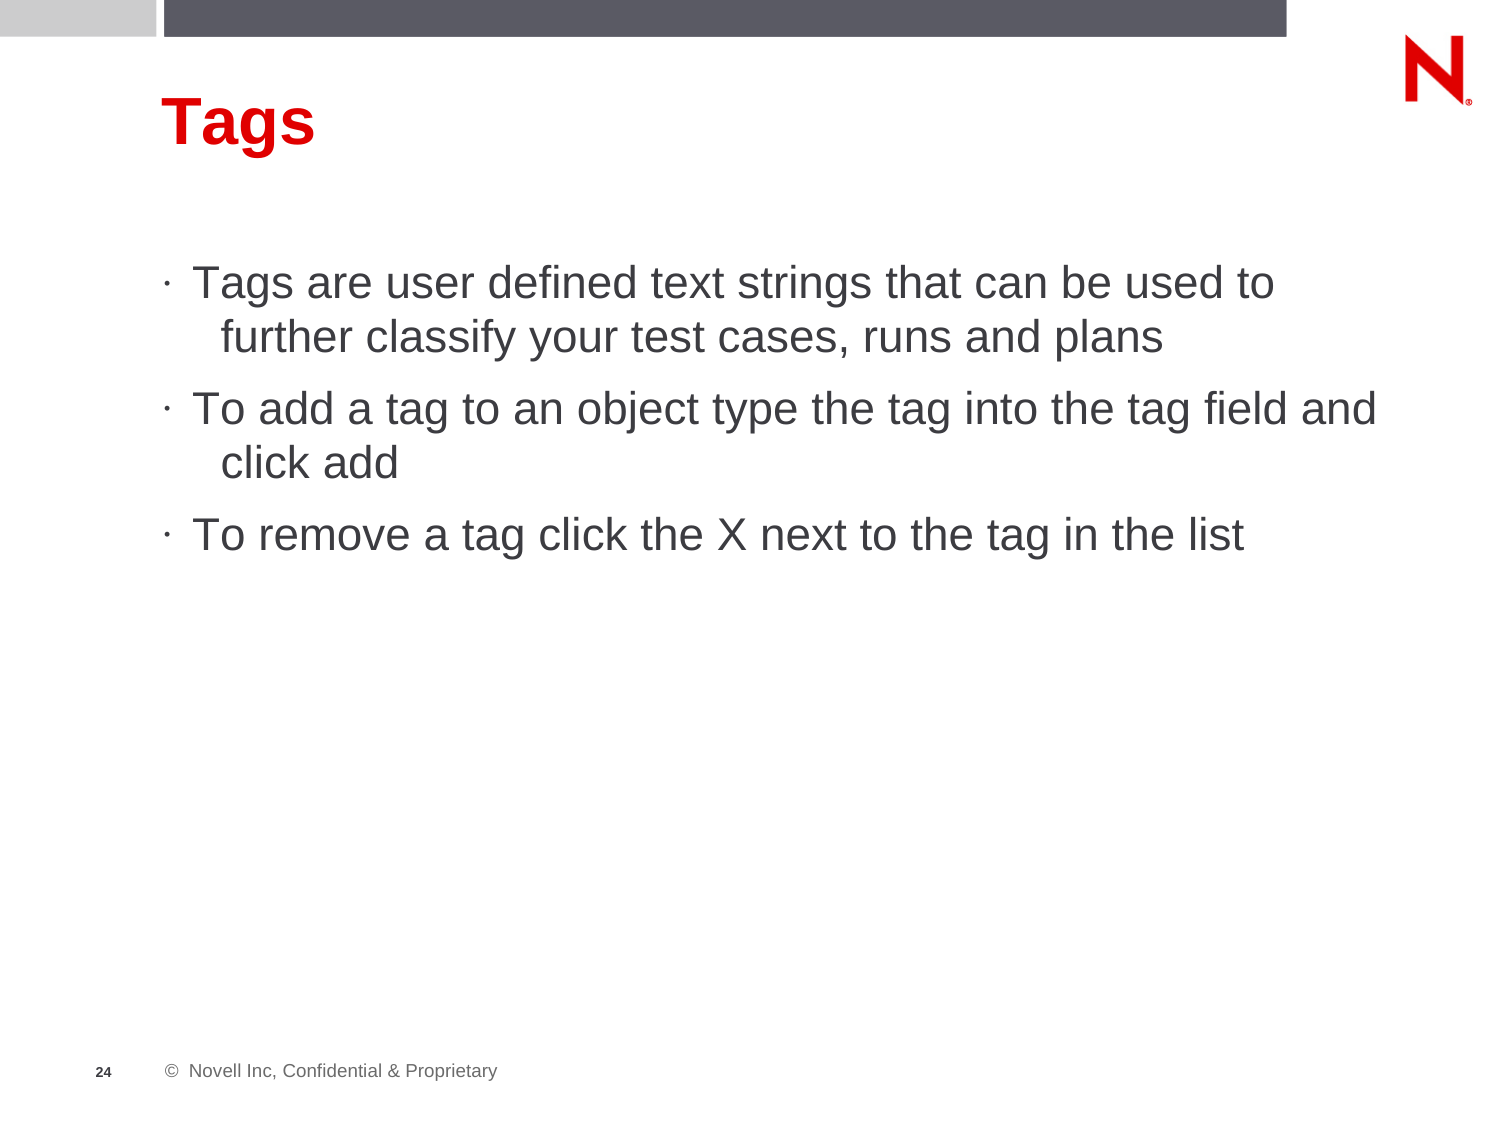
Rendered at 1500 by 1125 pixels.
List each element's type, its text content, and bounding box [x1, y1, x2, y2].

list Tags are user defined text strings that can be used to further classify your test cases, runs and plans To add a tag to an object type the tag into the tag field and click add To remove a tag click the X next to the tag in the list [163, 254, 1404, 986]
title Tags [161, 41, 1383, 205]
picture [1403, 32, 1473, 107]
